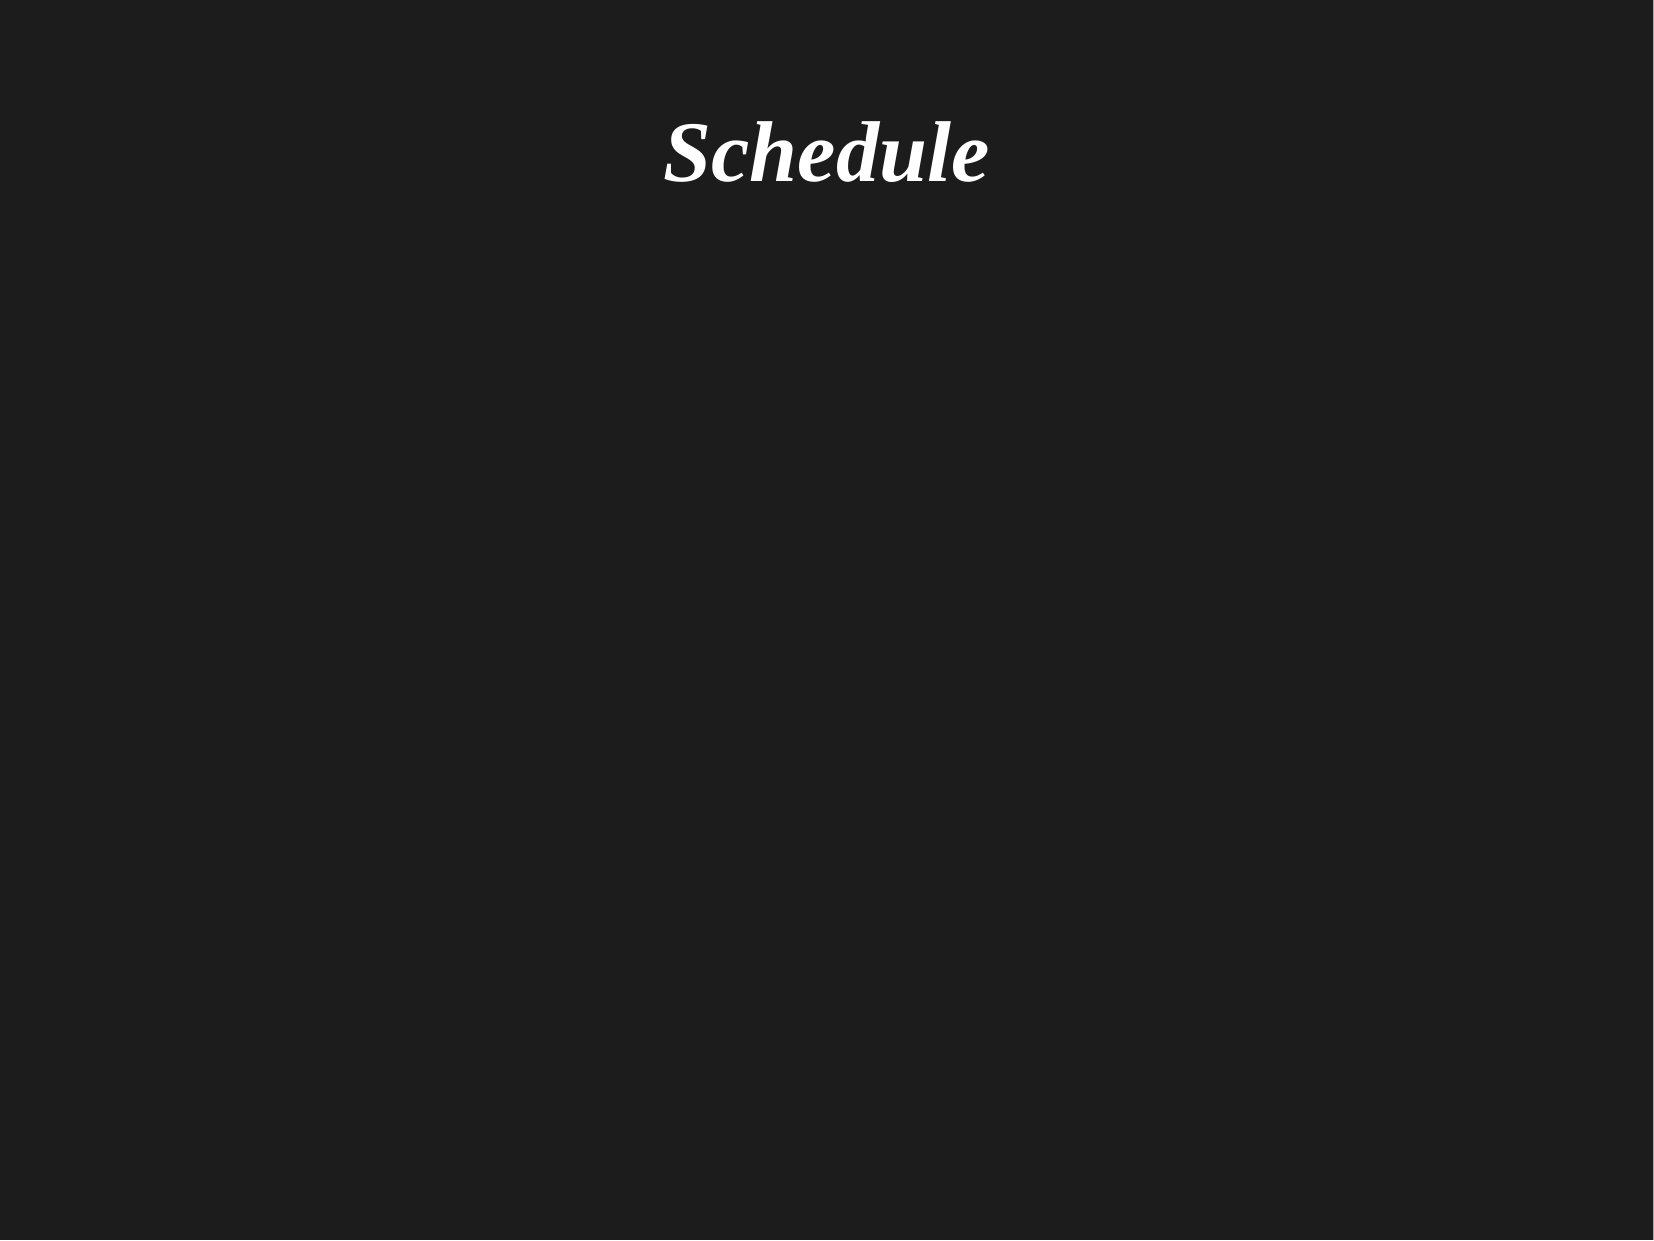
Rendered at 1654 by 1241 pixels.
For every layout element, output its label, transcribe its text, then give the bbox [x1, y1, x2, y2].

title Schedule [82, 49, 1571, 257]
